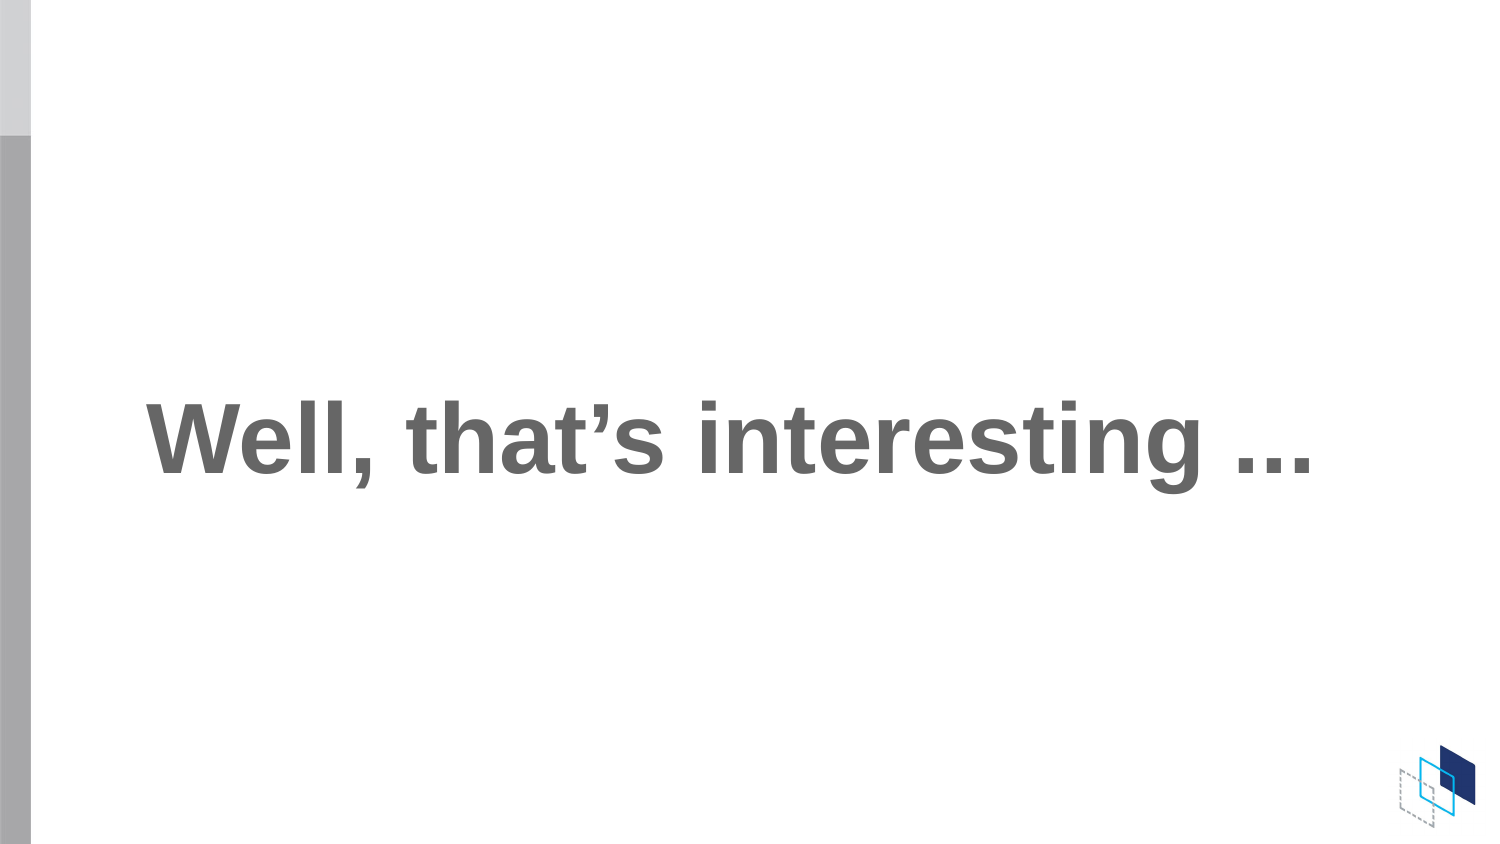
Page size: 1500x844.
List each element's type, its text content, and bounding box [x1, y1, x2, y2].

picture [0, 0, 37, 844]
list Well, that’s interesting ... [75, 127, 1389, 739]
picture [1388, 738, 1486, 836]
